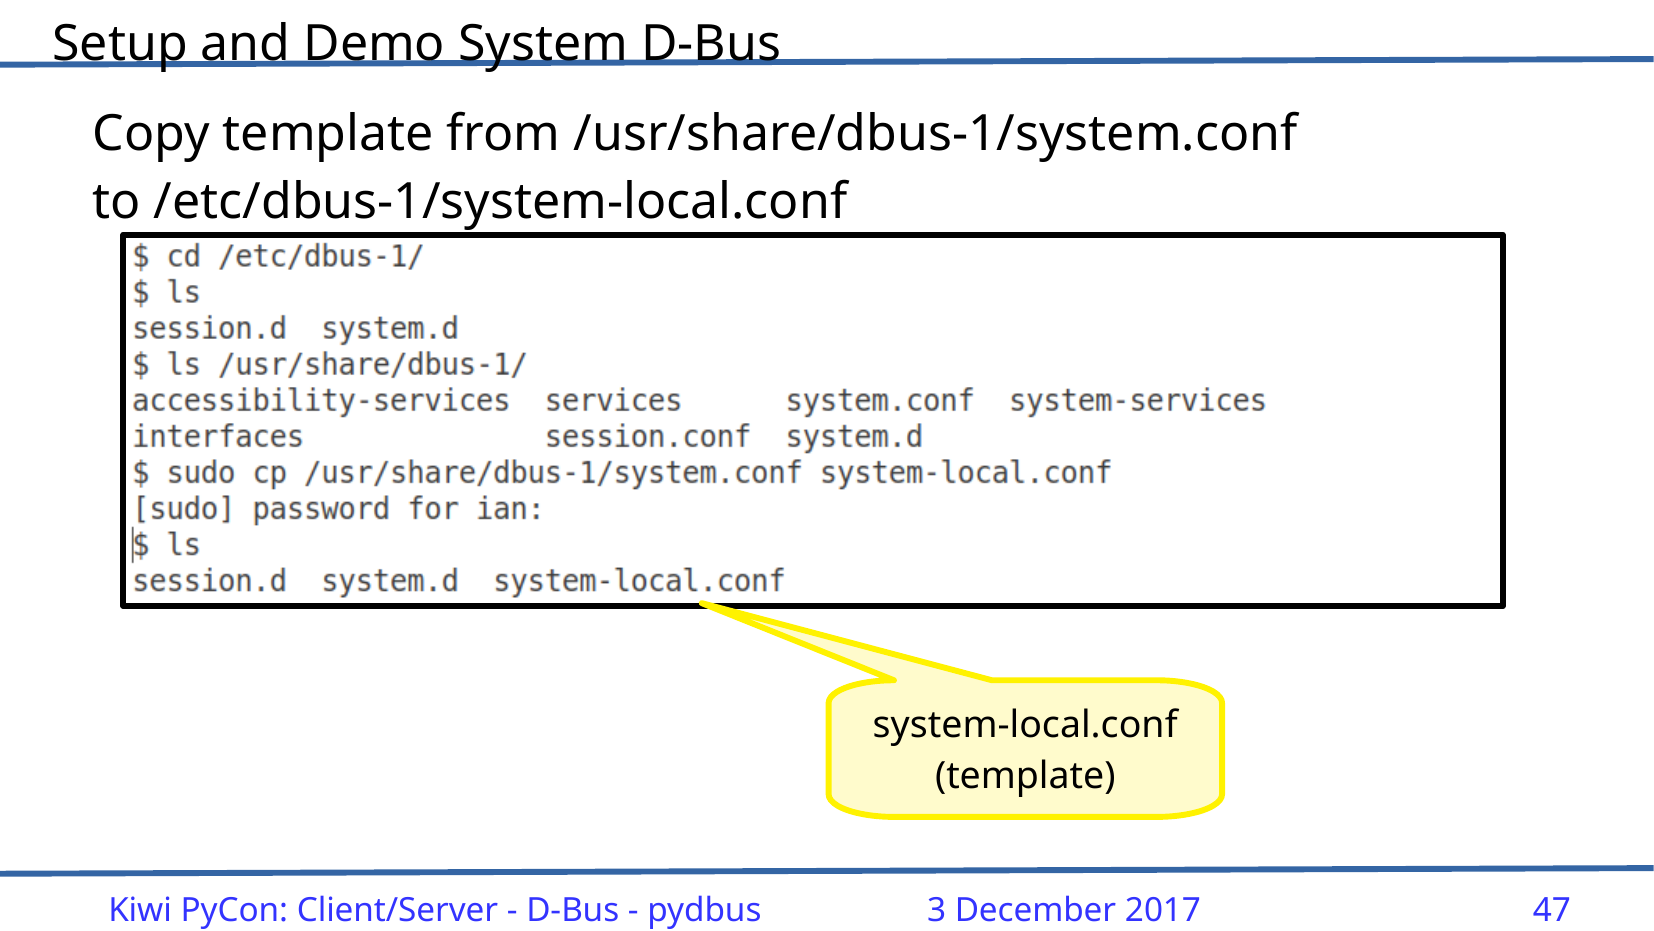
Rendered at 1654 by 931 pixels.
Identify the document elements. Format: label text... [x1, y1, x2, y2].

picture [126, 237, 1500, 604]
text_box system-local.conf (template) [701, 603, 1223, 817]
text_box Setup and Demo System D-Bus [37, 0, 1540, 76]
text_box Copy template from /usr/share/dbus-1/system.conf to /etc/dbus-1/system-local.conf [78, 89, 1629, 205]
